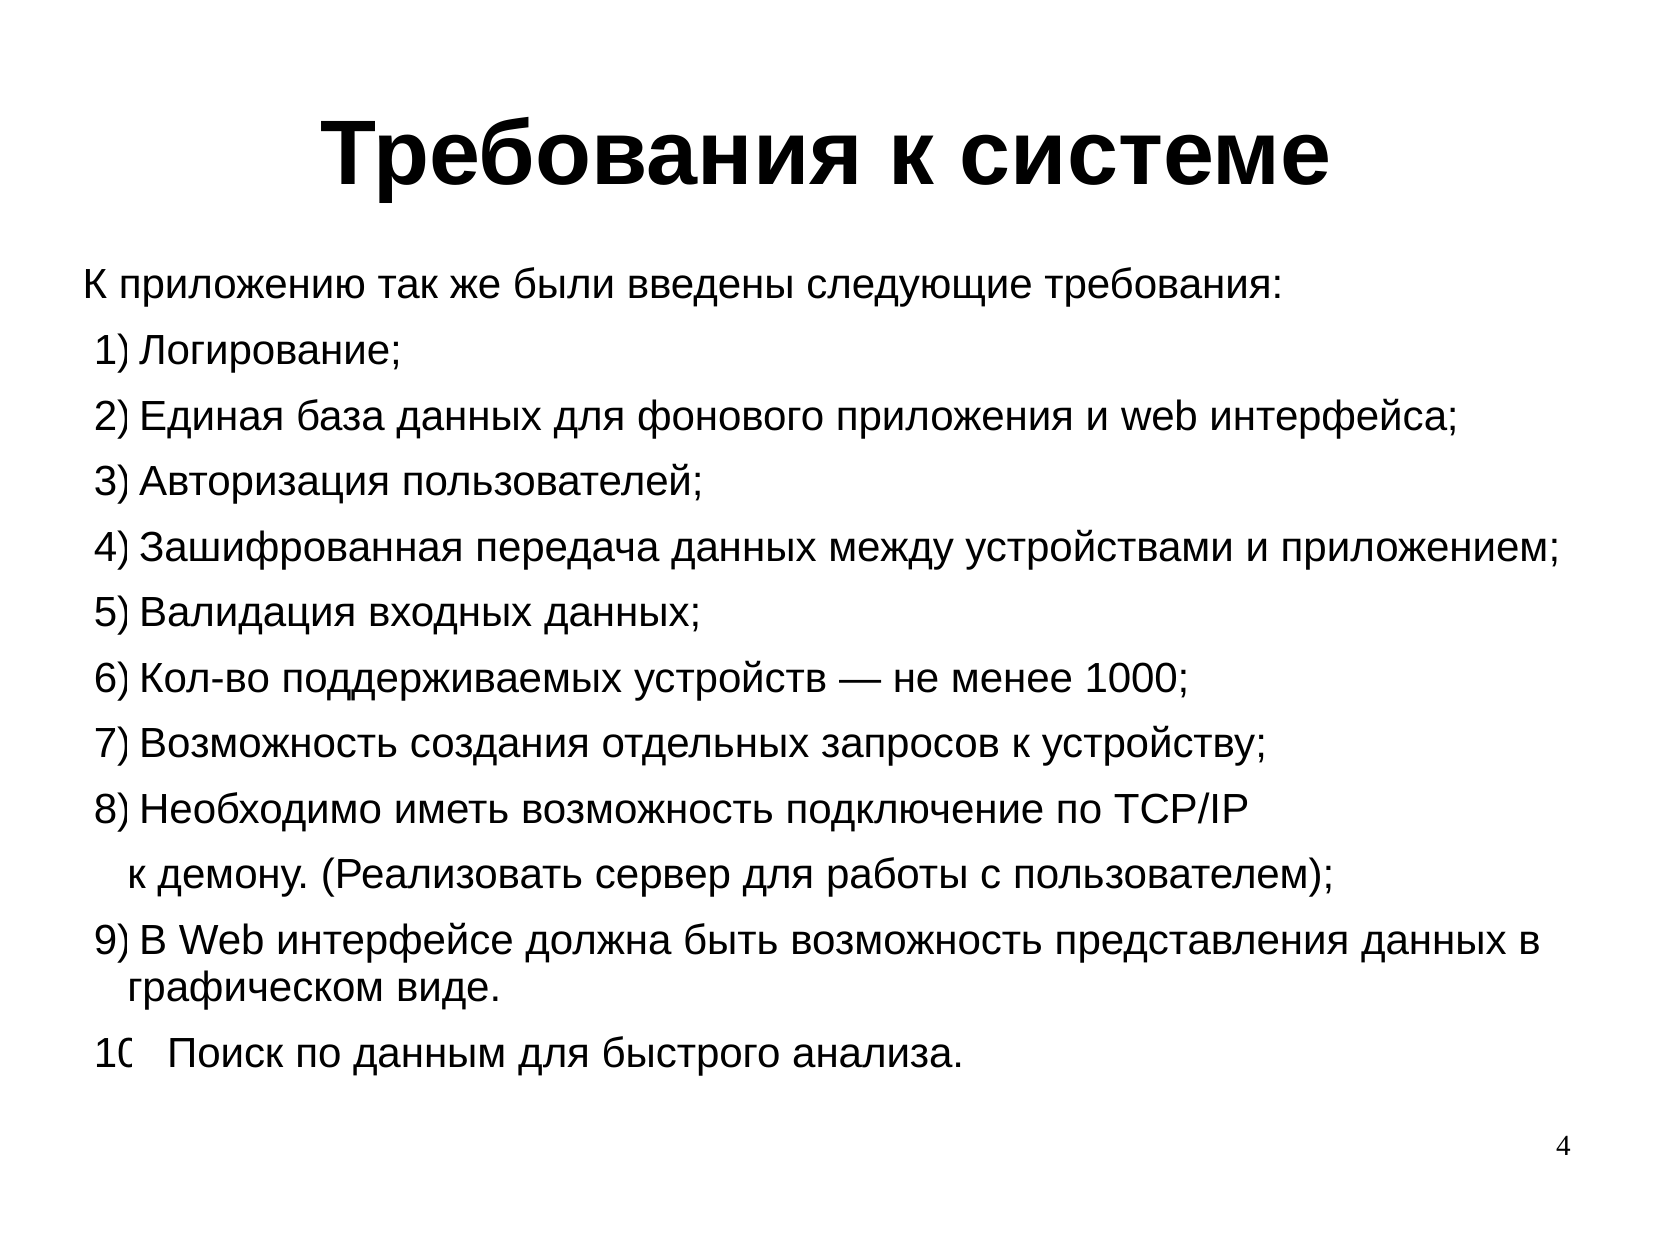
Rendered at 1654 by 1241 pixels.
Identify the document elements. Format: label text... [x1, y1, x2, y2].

title Требования к системе [82, 49, 1571, 257]
list К приложению так же были введены следующие требования: Логирование; Единая база данных для фонового приложения и web интерфейса; Авторизация пользователей; Зашифрованная передача данных между устройствами и приложением; Валидация входных данных; Кол-во поддерживаемых устройств — не менее 1000; Возможность создания отдельных запросов к устройству; Необходимо иметь возможность подключение по TCP/IP к демону. (Реализовать сервер для работы с пользователем); В Web интерфейсе должна быть возможность представления данных в графическом виде. Поиск по данным для быстрого анализа. [82, 261, 1571, 1087]
